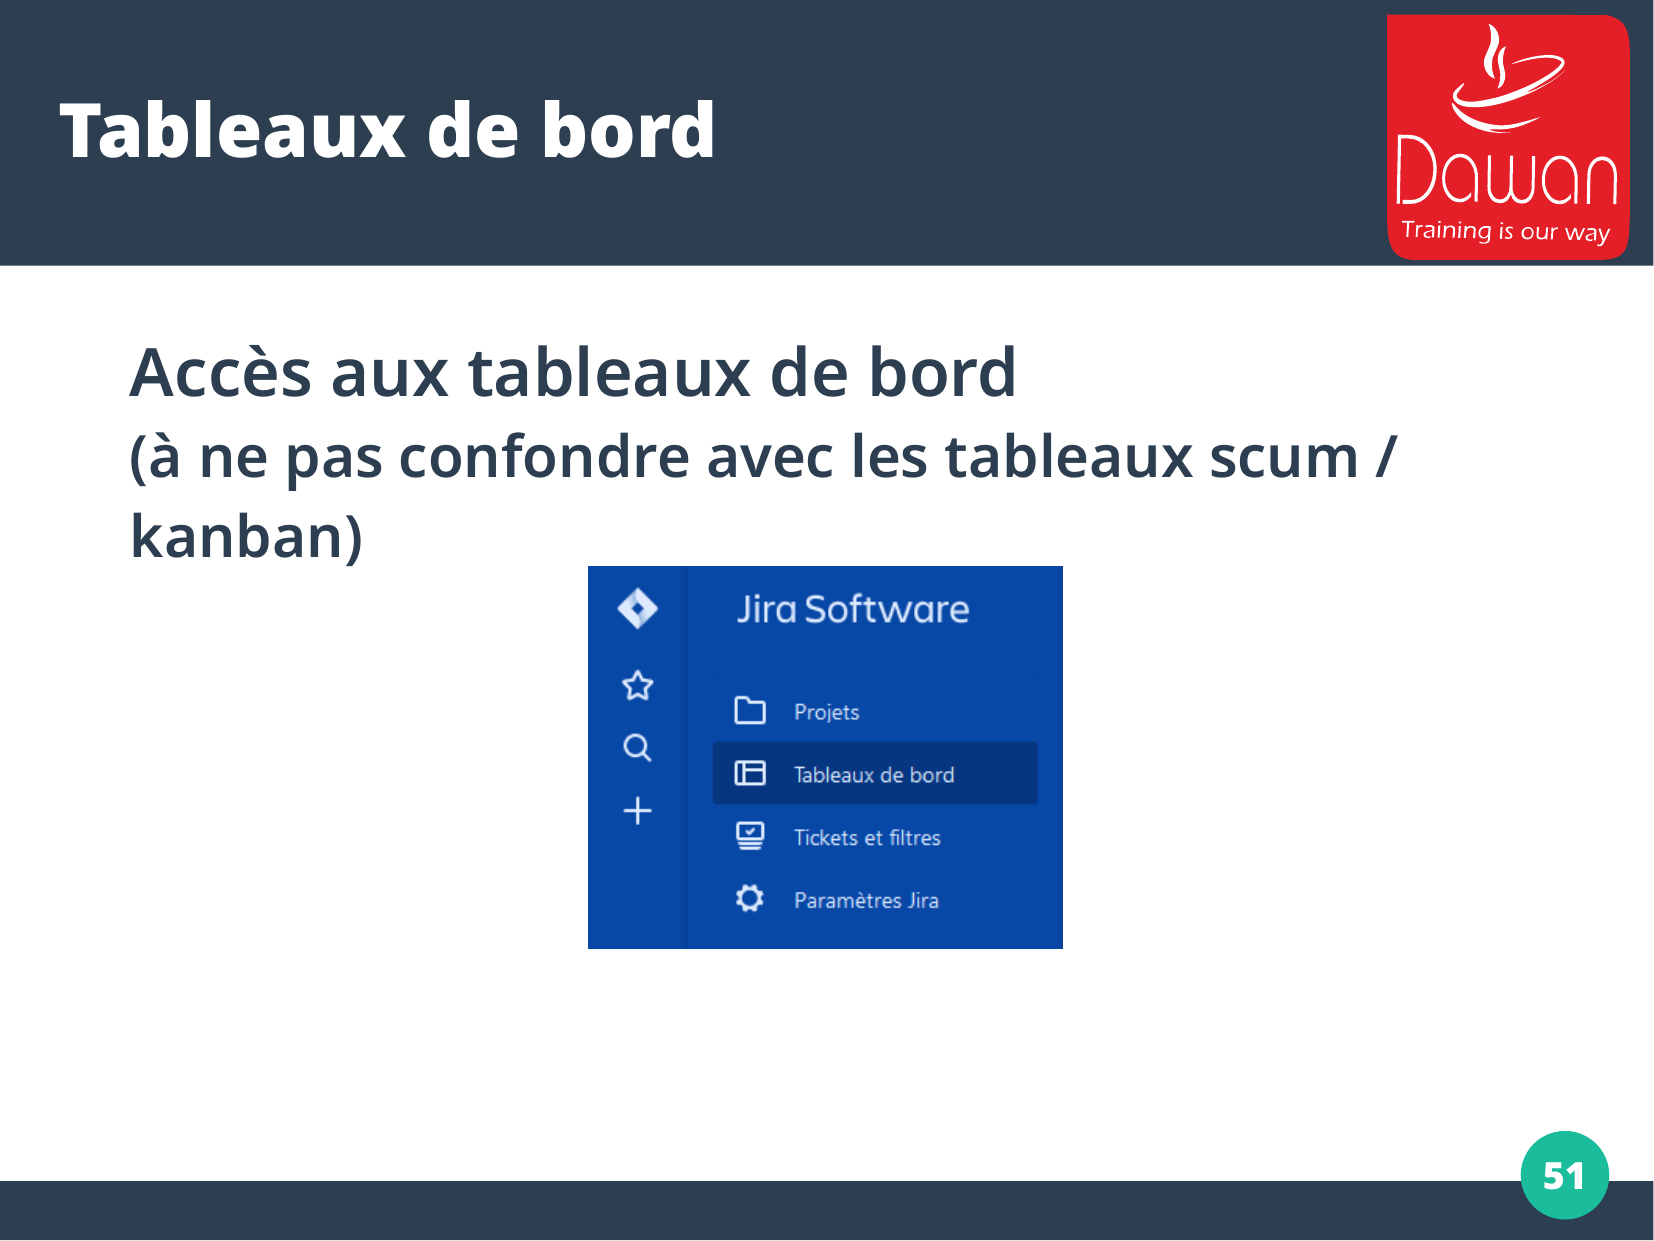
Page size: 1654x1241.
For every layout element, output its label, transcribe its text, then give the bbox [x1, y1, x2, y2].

list Accès aux tableaux de bord (à ne pas confondre avec les tableaux scum / kanban) [59, 324, 1595, 483]
list [59, 483, 1595, 1152]
picture [588, 566, 1063, 949]
title Tableaux de bord [59, 49, 1387, 207]
picture [1387, 14, 1630, 260]
